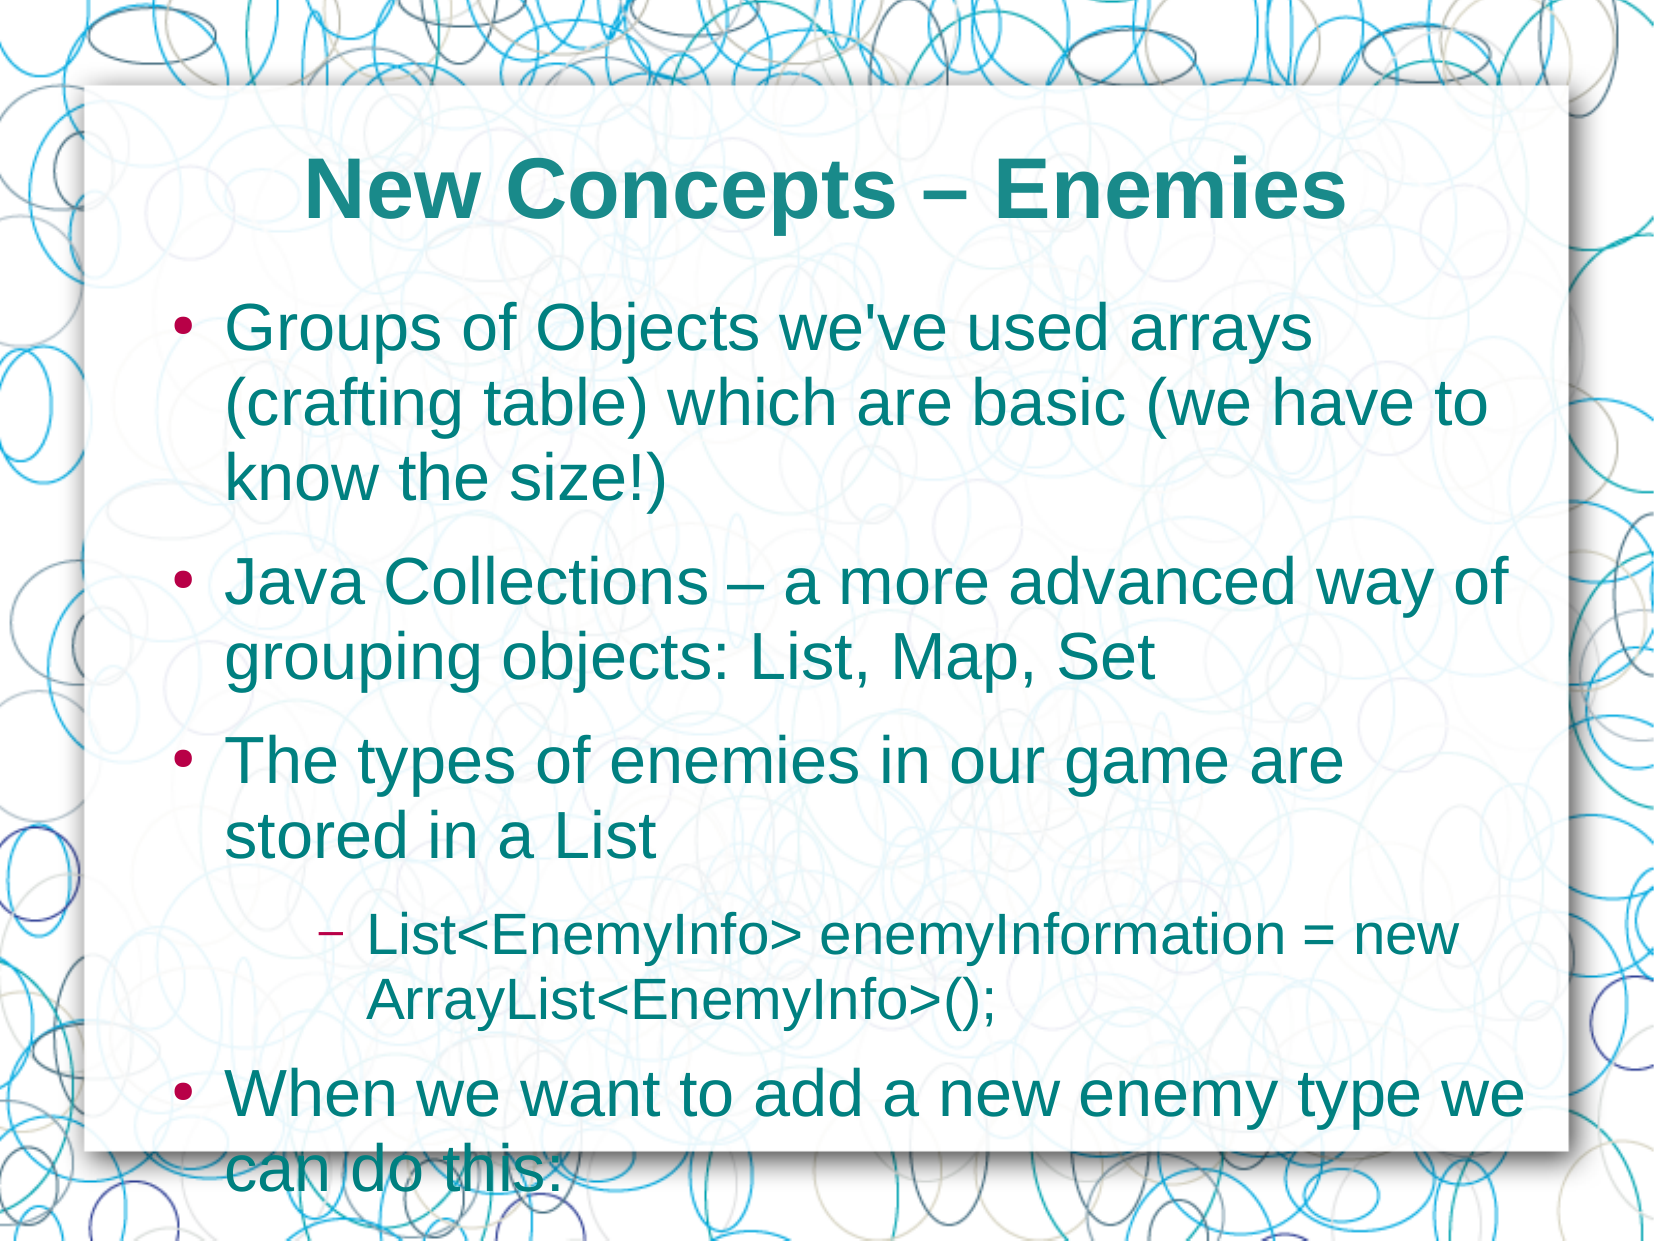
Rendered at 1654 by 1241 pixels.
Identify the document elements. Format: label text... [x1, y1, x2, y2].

picture [0, 0, 1654, 1241]
list Groups of Objects we've used arrays (crafting table) which are basic (we have to know the size!) Java Collections – a more advanced way of grouping objects: List, Map, Set The types of enemies in our game are stored in a List List<EnemyInfo> enemyInformation = new ArrayList<EnemyInfo>(); When we want to add a new enemy type we can do this: EnemyInfo myEnemyInfo = new EnemyInfo(true, 0, 0, 255, 0, 30); enemyInformation.add(myEnemyInfo); When we want to get one of our enemy types we can do this: enemyInformation.get(index); [82, 290, 1538, 1241]
title New Concepts – Enemies [82, 84, 1571, 292]
